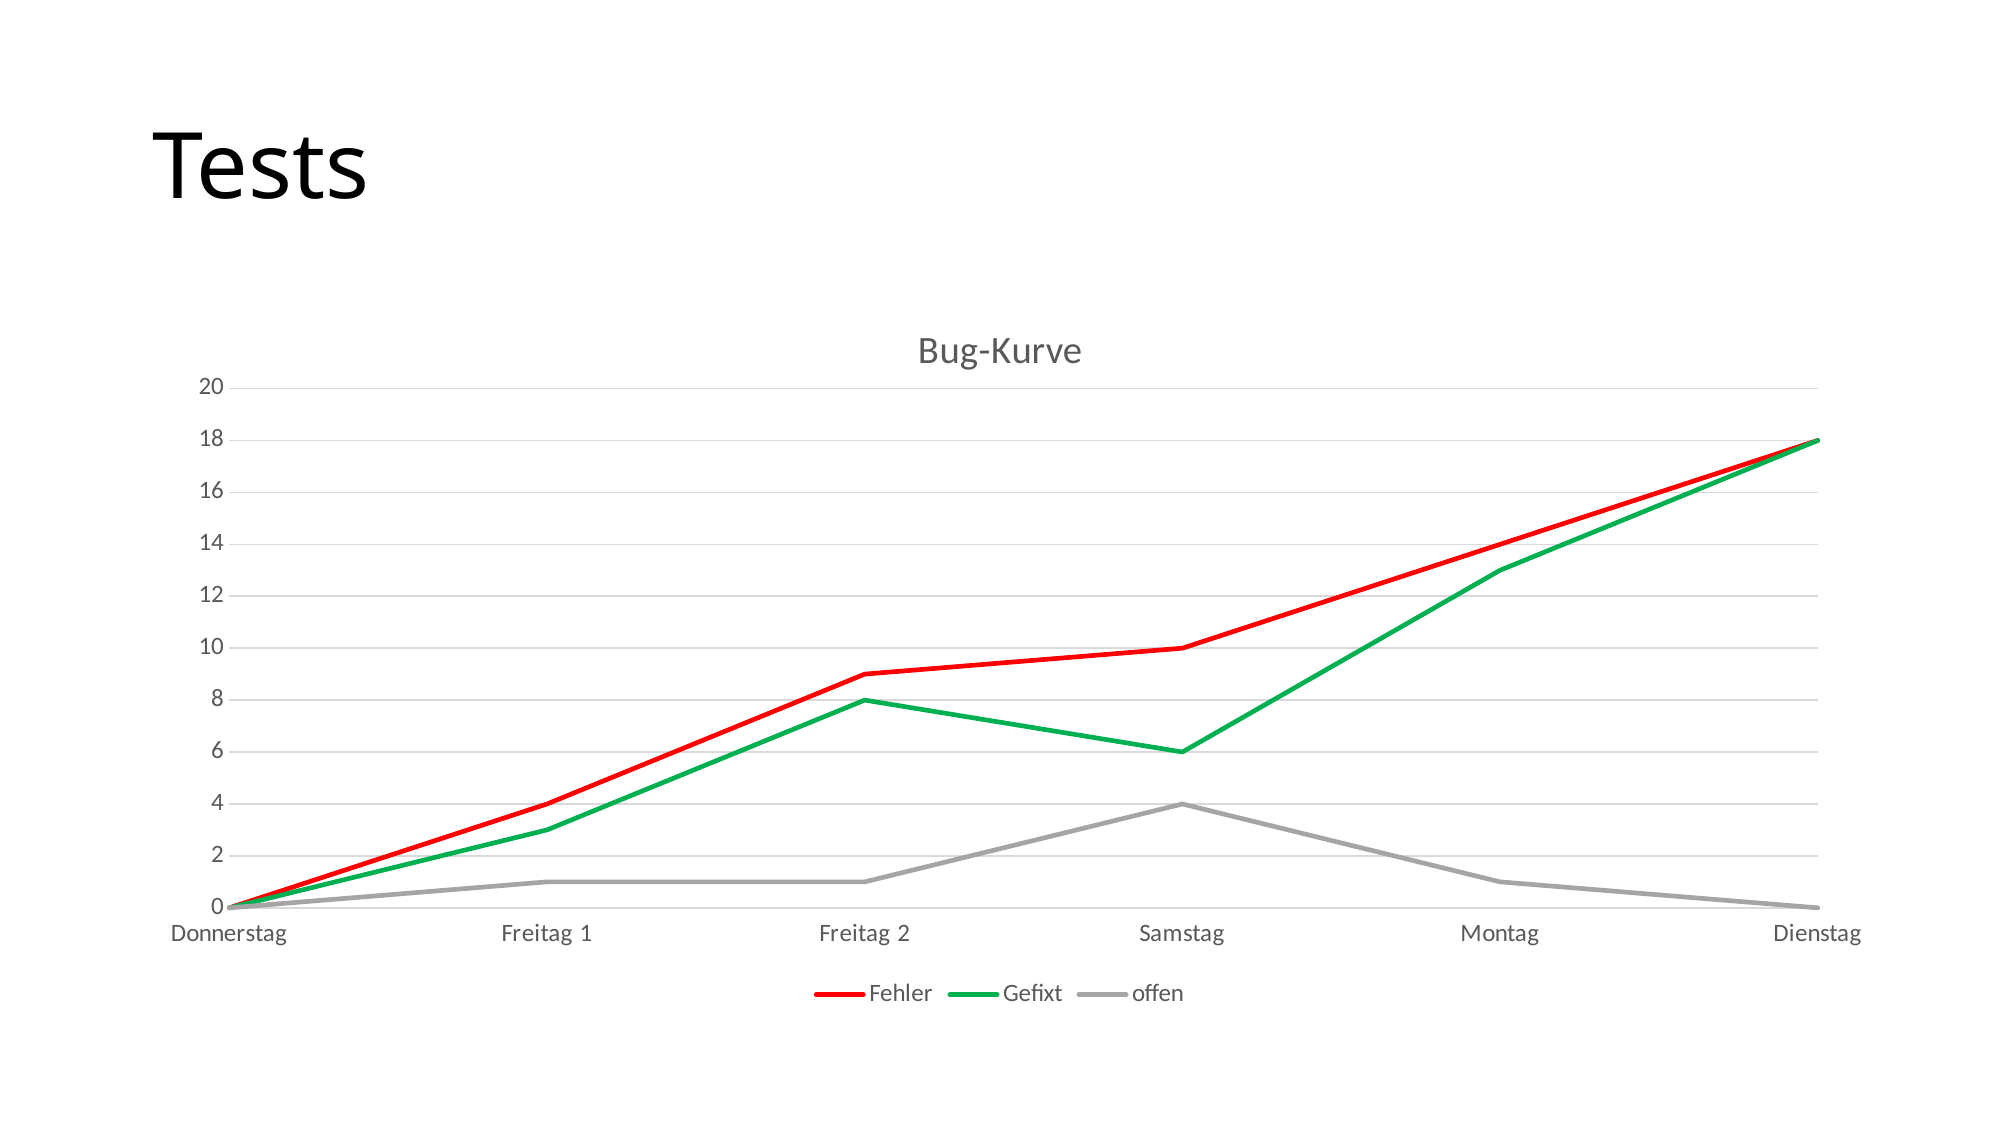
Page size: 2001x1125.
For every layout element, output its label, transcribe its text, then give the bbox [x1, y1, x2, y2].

title Tests [137, 59, 1863, 278]
chart [137, 299, 1863, 1014]
